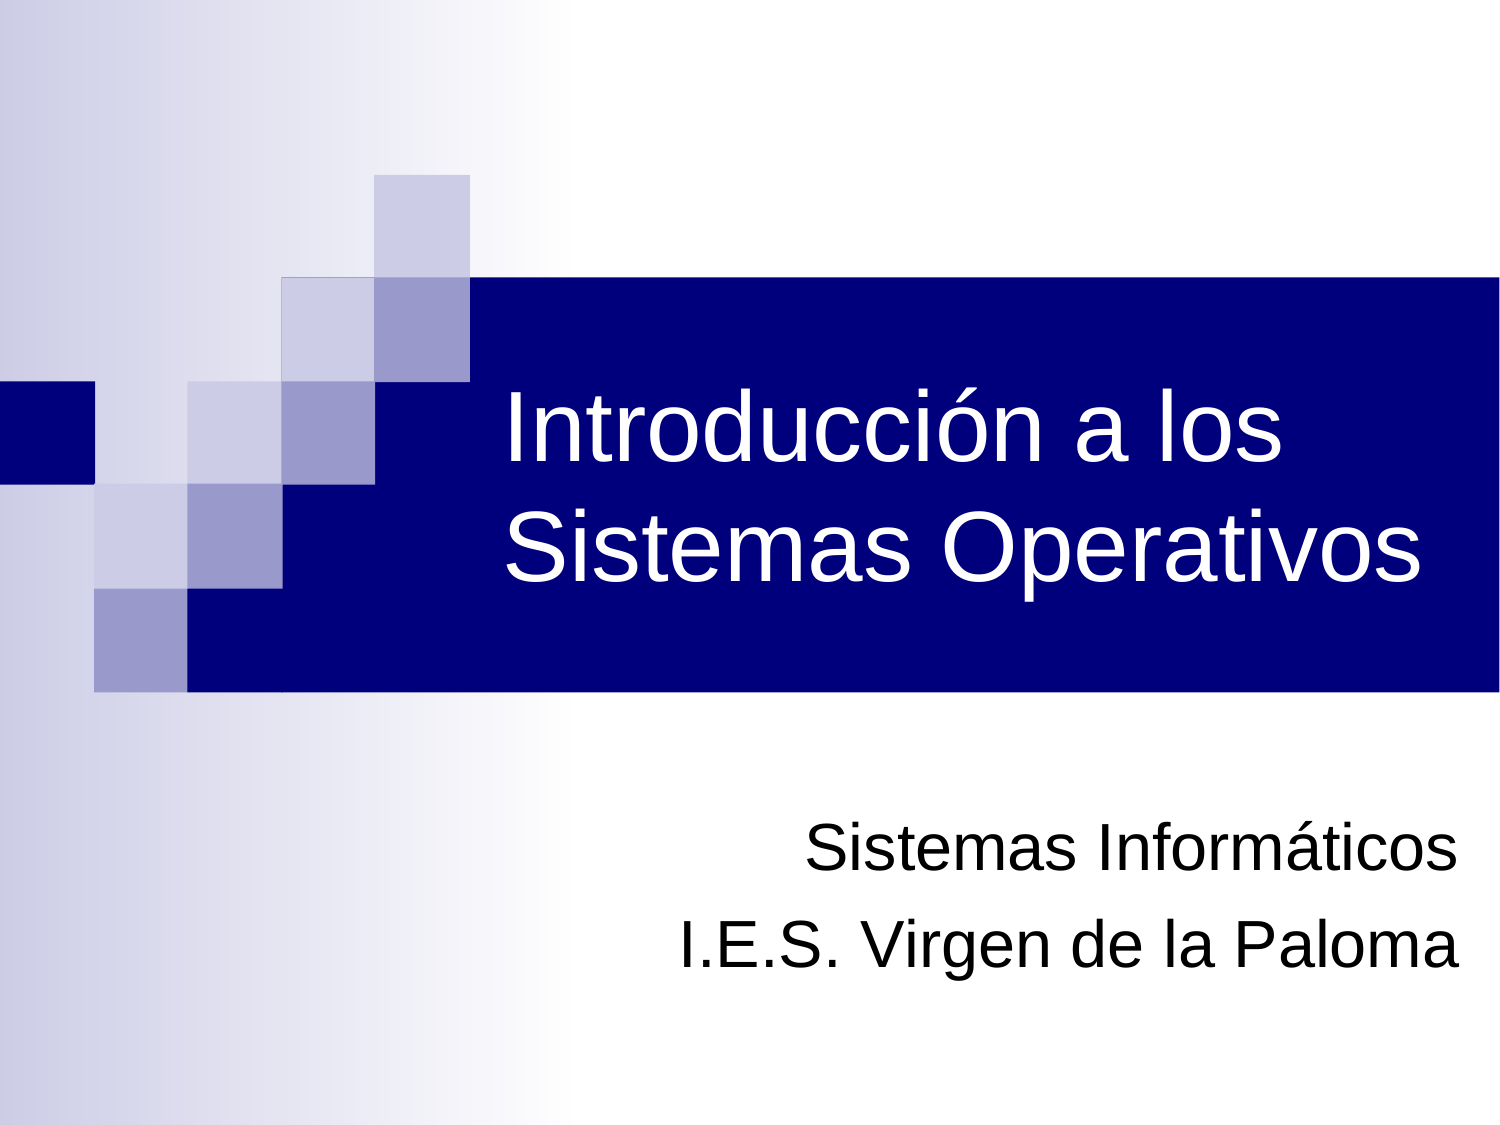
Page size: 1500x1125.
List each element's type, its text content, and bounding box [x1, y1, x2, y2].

text_box Introducción a los Sistemas Operativos [487, 299, 1476, 663]
text_box Sistemas Informáticos I.E.S. Virgen de la Paloma [88, 699, 1476, 988]
